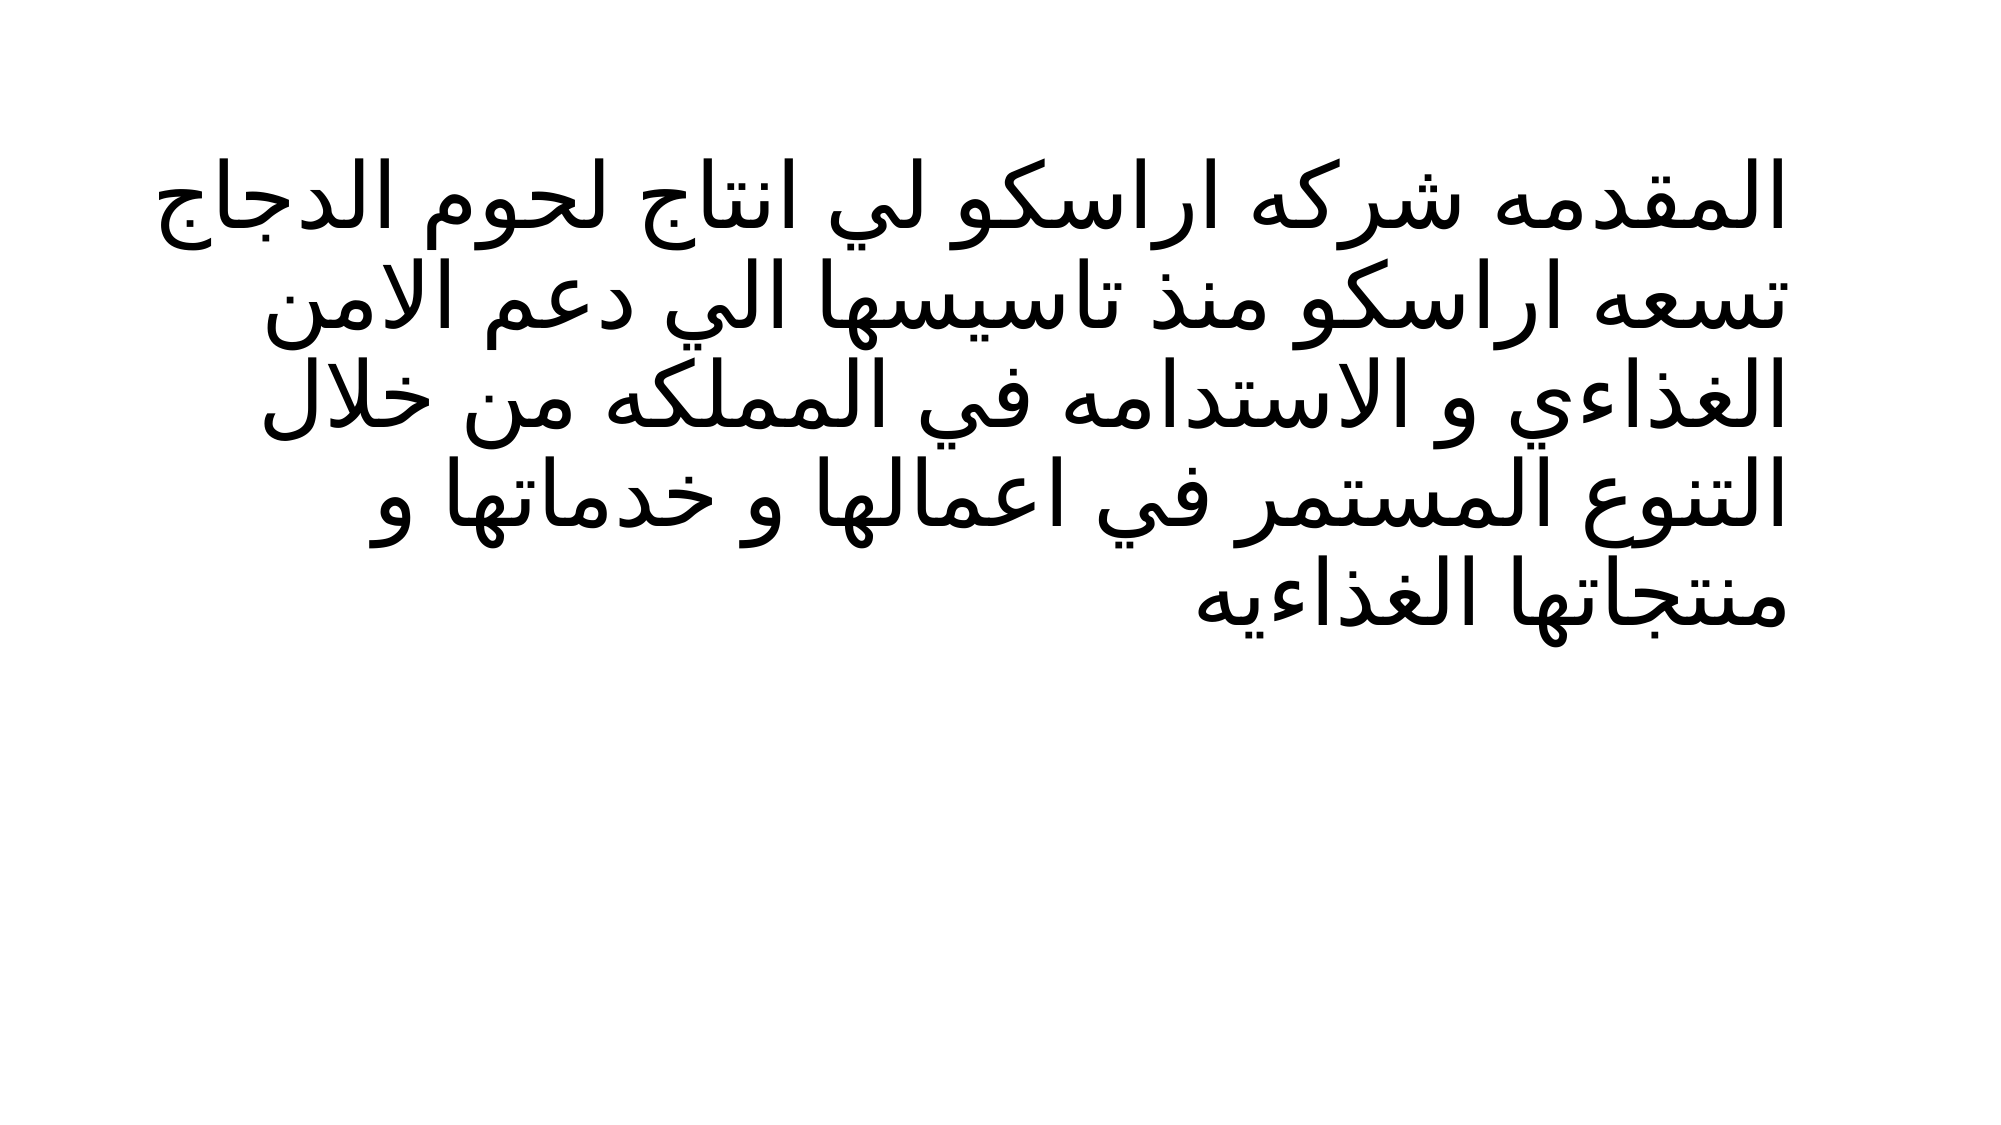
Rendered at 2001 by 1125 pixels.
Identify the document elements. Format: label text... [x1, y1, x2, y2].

title المقدمه شركه اراسكو لي انتاج لحوم الدجاج تسعه اراسكو منذ تاسيسها الي دعم الامن الغذاءي و الاستدامه في المملكه من خلال التنوع المستمر في اعمالها و خدماتها و منتجاتها الغذاءيه [137, 59, 1863, 735]
